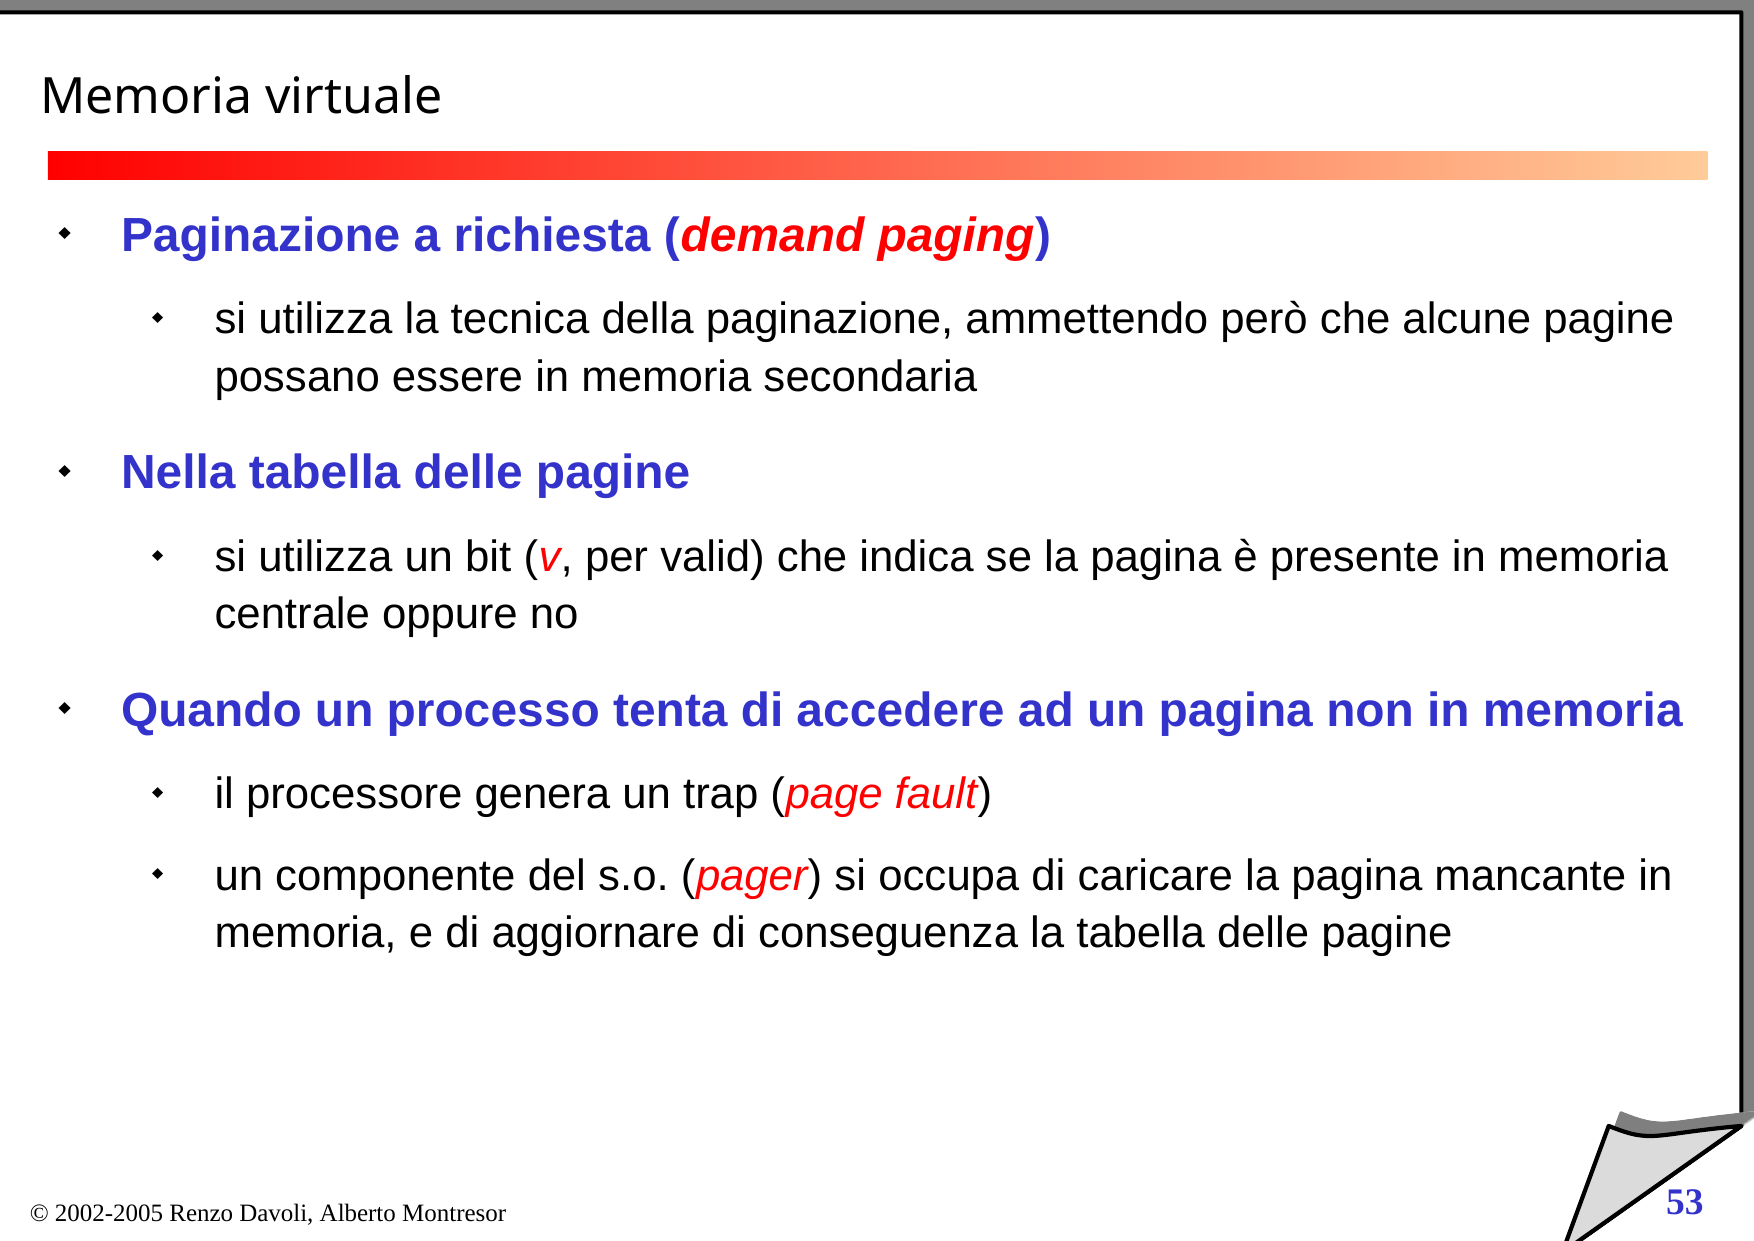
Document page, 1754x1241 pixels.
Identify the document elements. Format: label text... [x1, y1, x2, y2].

title Memoria virtuale [40, 49, 1714, 144]
list Paginazione a richiesta (demand paging) si utilizza la tecnica della paginazione, ammettendo però che alcune pagine possano essere in memoria secondaria Nella tabella delle pagine si utilizza un bit (v, per valid) che indica se la pagina è presente in memoria centrale oppure no Quando un processo tenta di accedere ad un pagina non in memoria il processore genera un trap (page fault) un componente del s.o. (pager) si occupa di caricare la pagina mancante in memoria, e di aggiornare di conseguenza la tabella delle pagine [58, 206, 1696, 1156]
